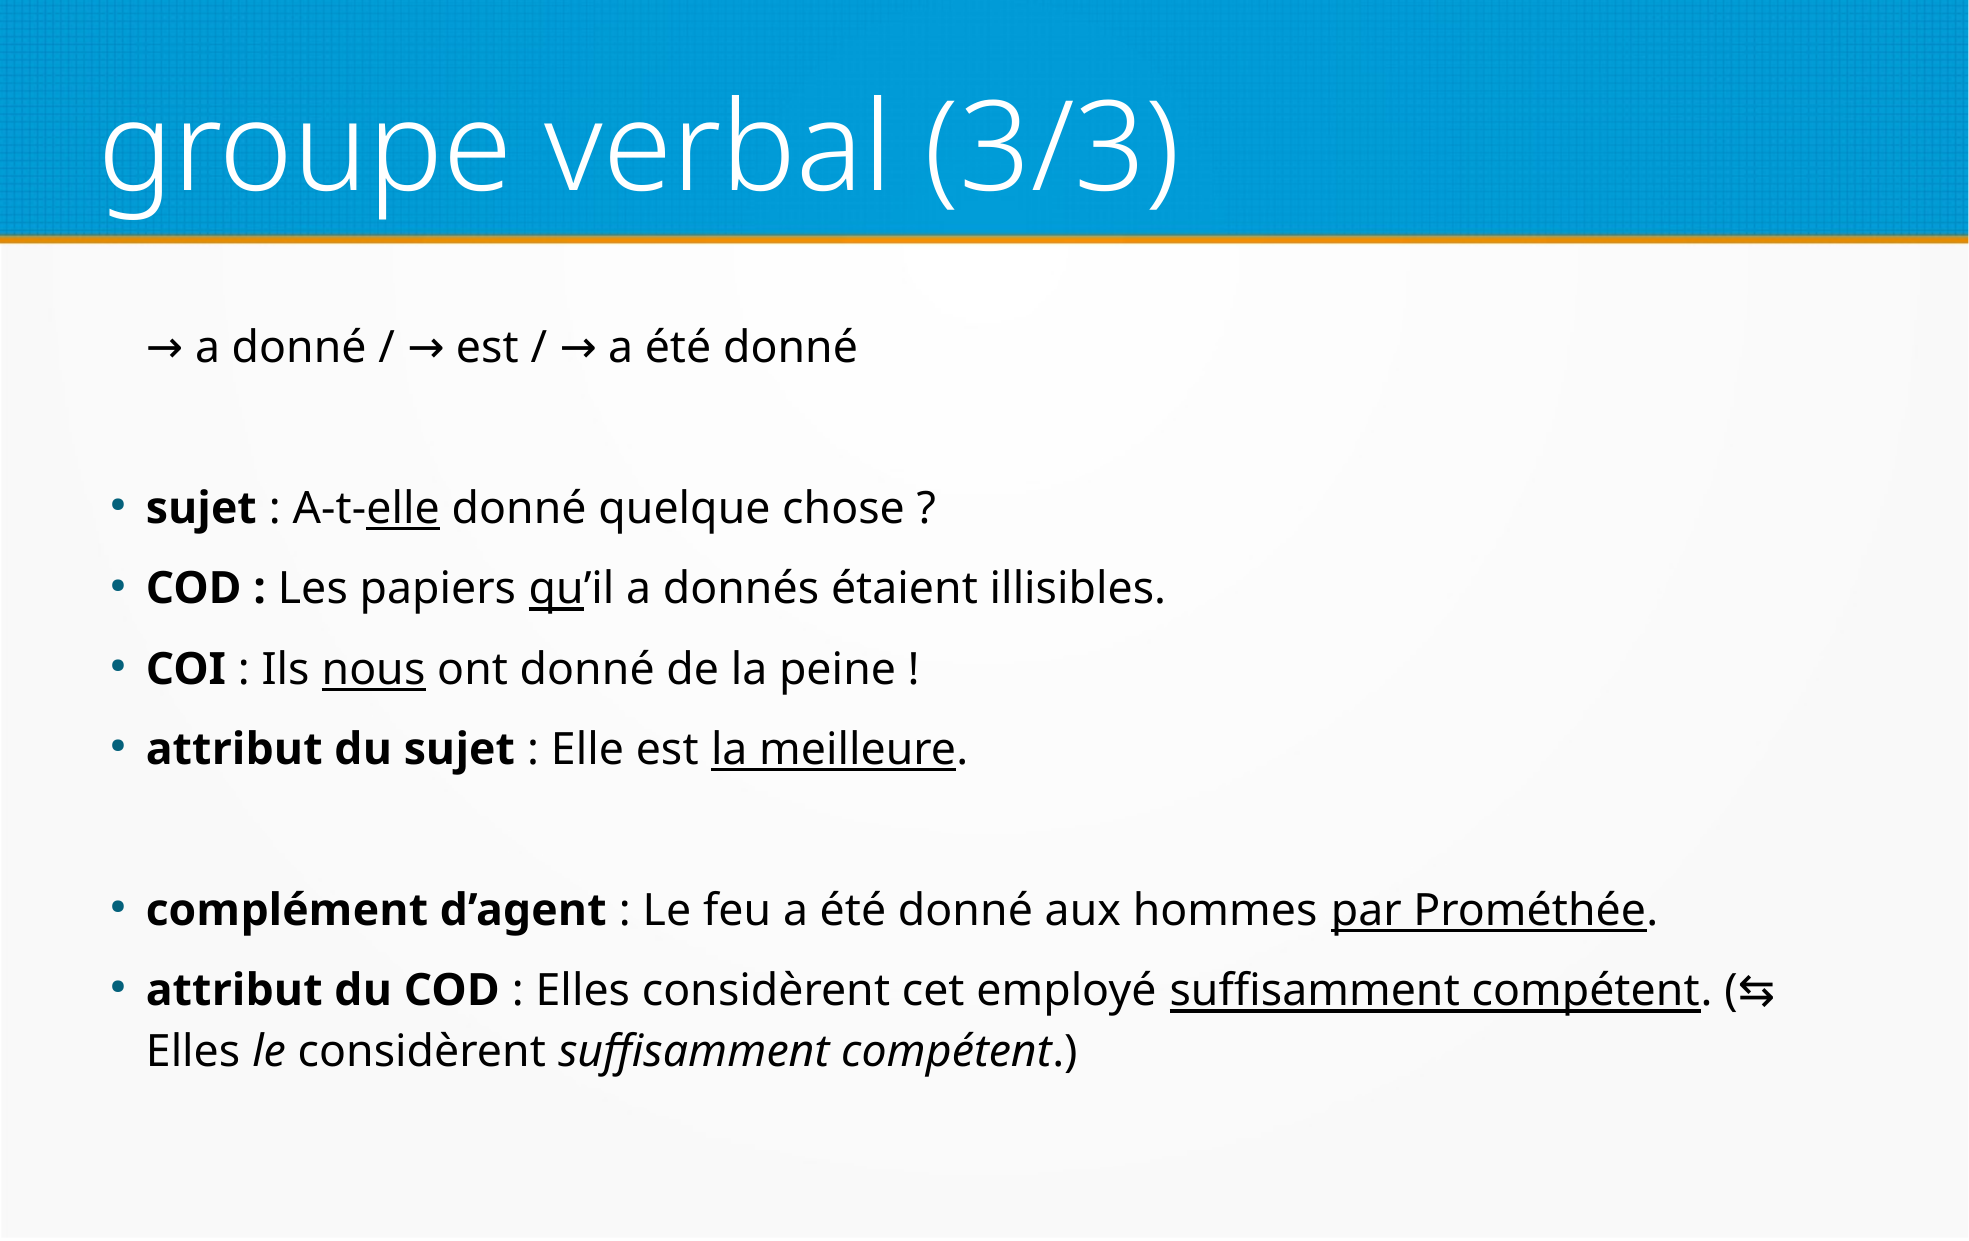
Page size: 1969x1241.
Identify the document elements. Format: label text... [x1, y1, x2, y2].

title groupe verbal (3/3) [98, 19, 1870, 227]
list → a donné / → est / → a été donné sujet : A-t-elle donné quelque chose ? COD : Les papiers qu’il a donnés étaient illisibles. COI : Ils nous ont donné de la peine ! attribut du sujet : Elle est la meilleure. complément d’agent : Le feu a été donné aux hommes par Prométhée. attribut du COD : Elles considèrent cet employé suffisamment compétent. (⇆ Elles le considèrent suffisamment compétent.) [98, 315, 1861, 1081]
picture [0, 233, 1969, 1241]
